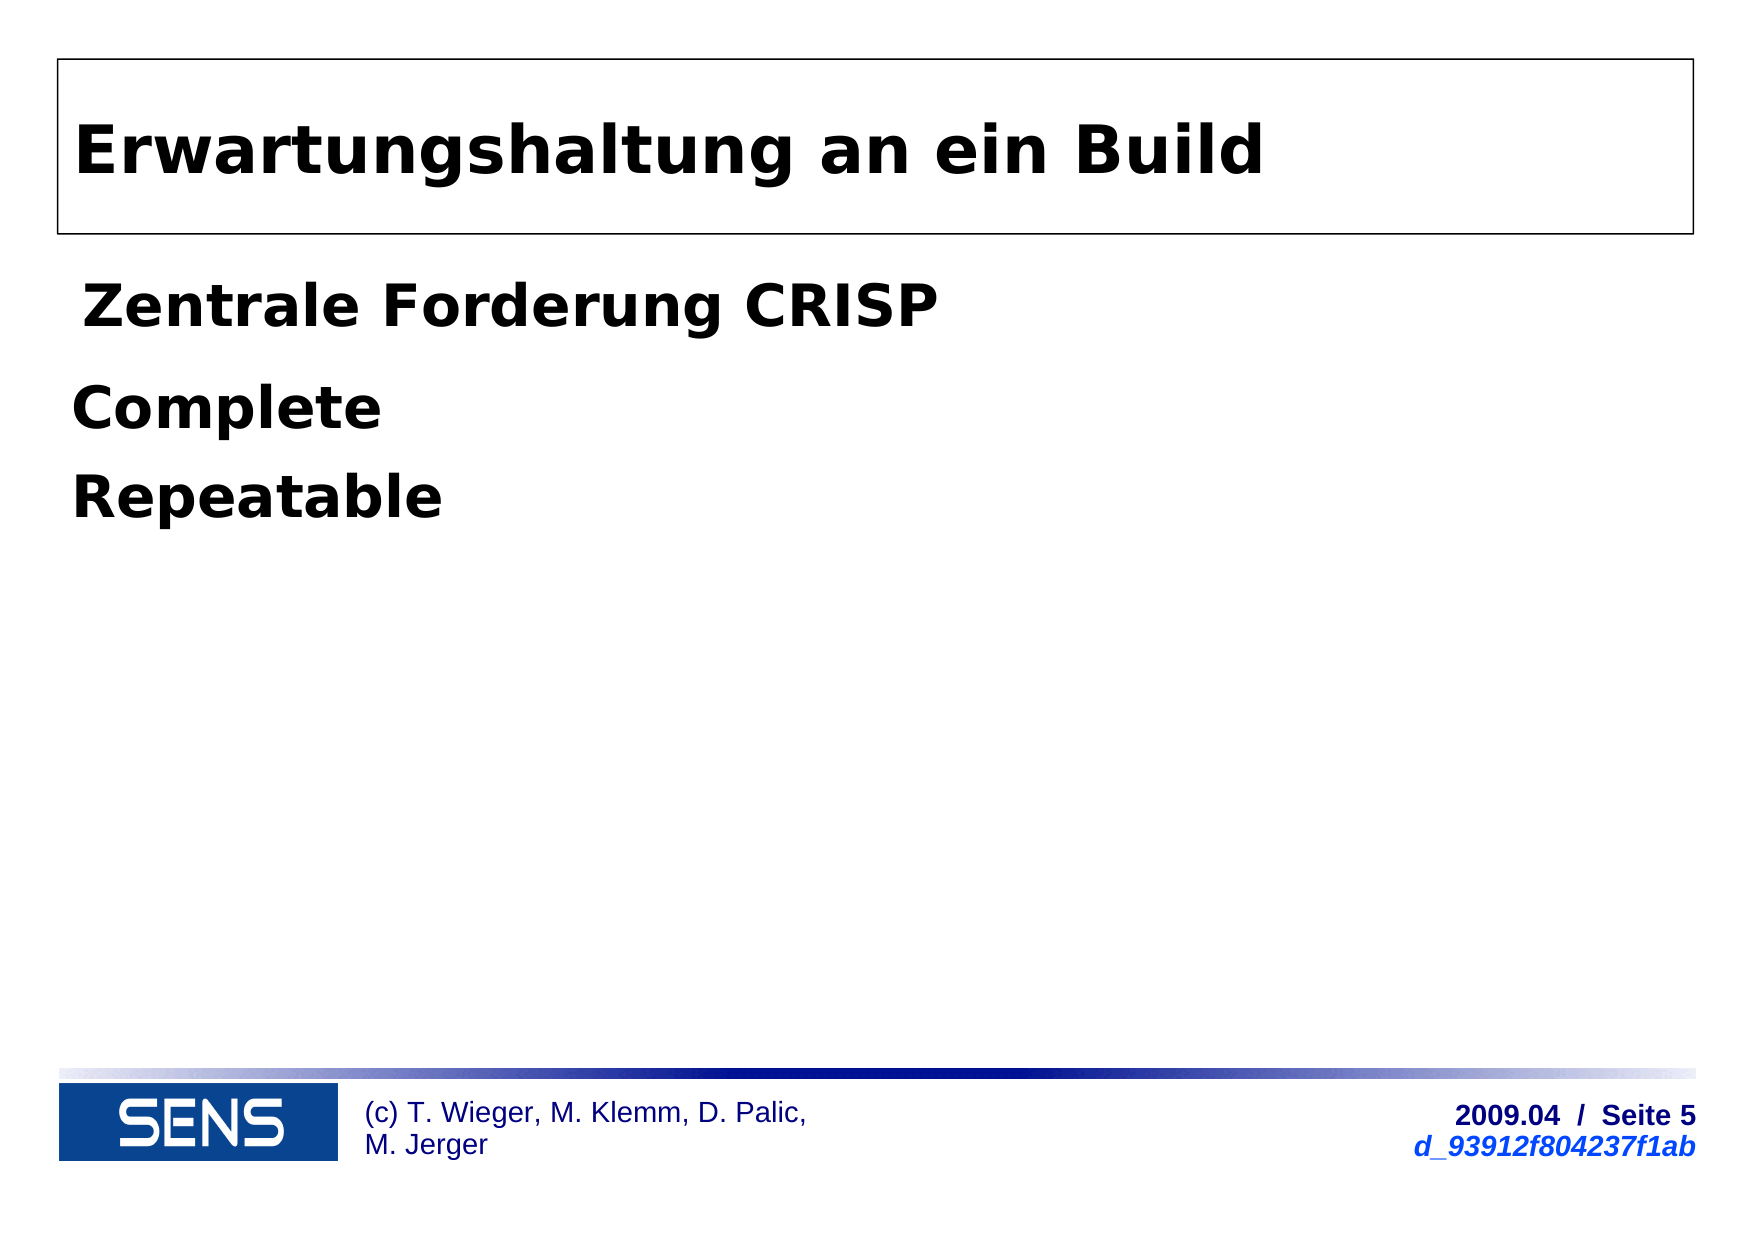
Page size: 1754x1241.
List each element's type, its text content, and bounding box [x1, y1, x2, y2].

title Erwartungshaltung an ein Build [73, 61, 1693, 241]
list Zentrale Forderung CRISP Complete Repeatable [71, 272, 1693, 1038]
picture [59, 1083, 338, 1161]
picture [59, 1068, 1696, 1079]
